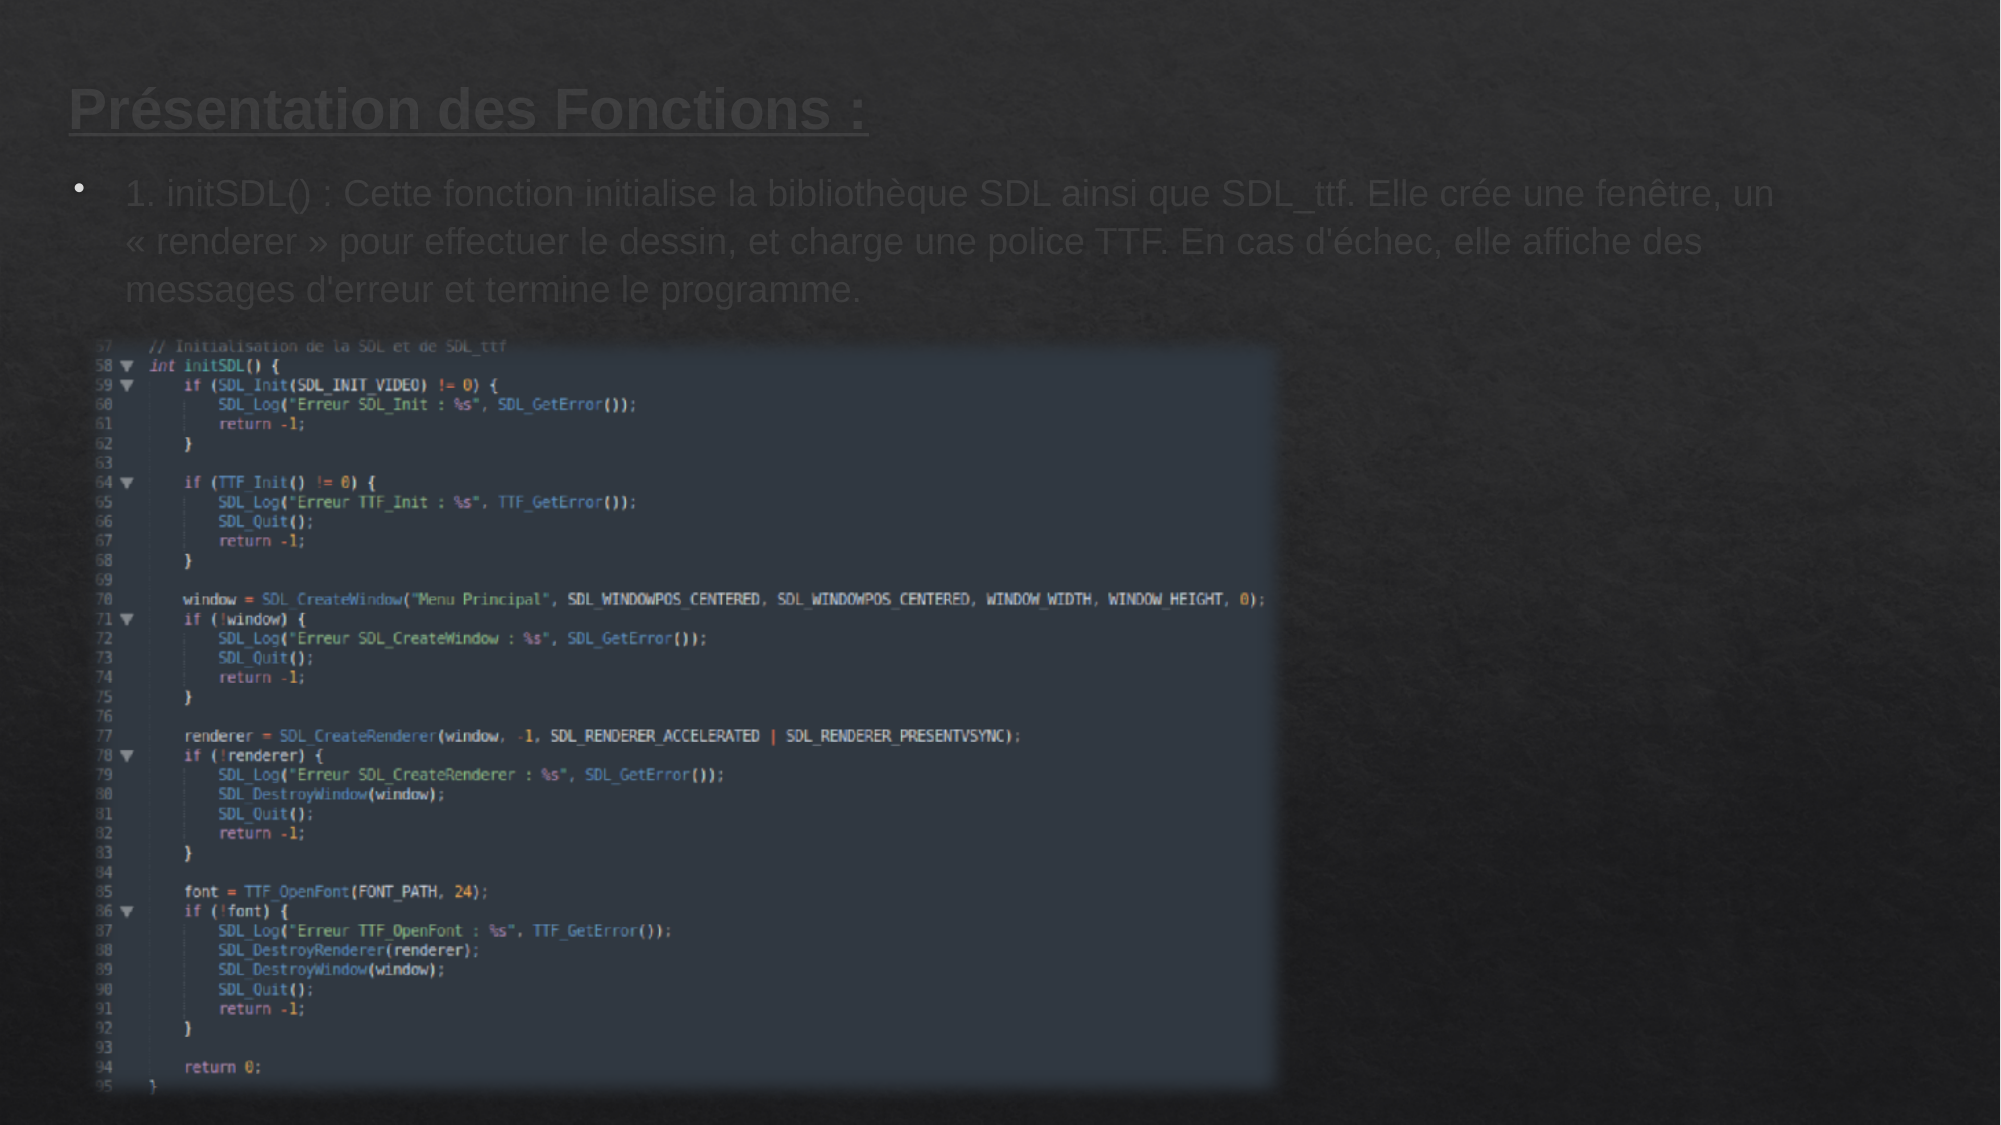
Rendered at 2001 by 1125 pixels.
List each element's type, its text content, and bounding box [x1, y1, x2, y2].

picture [0, 0, 2001, 1125]
list Présentation des Fonctions : 1. initSDL() : Cette fonction initialise la bibliothèque SDL ainsi que SDL_ttf. Elle crée une fenêtre, un « renderer » pour effectuer le dessin, et charge une police TTF. En cas d'échec, elle affiche des messages d'erreur et termine le programme. [53, 59, 1872, 330]
